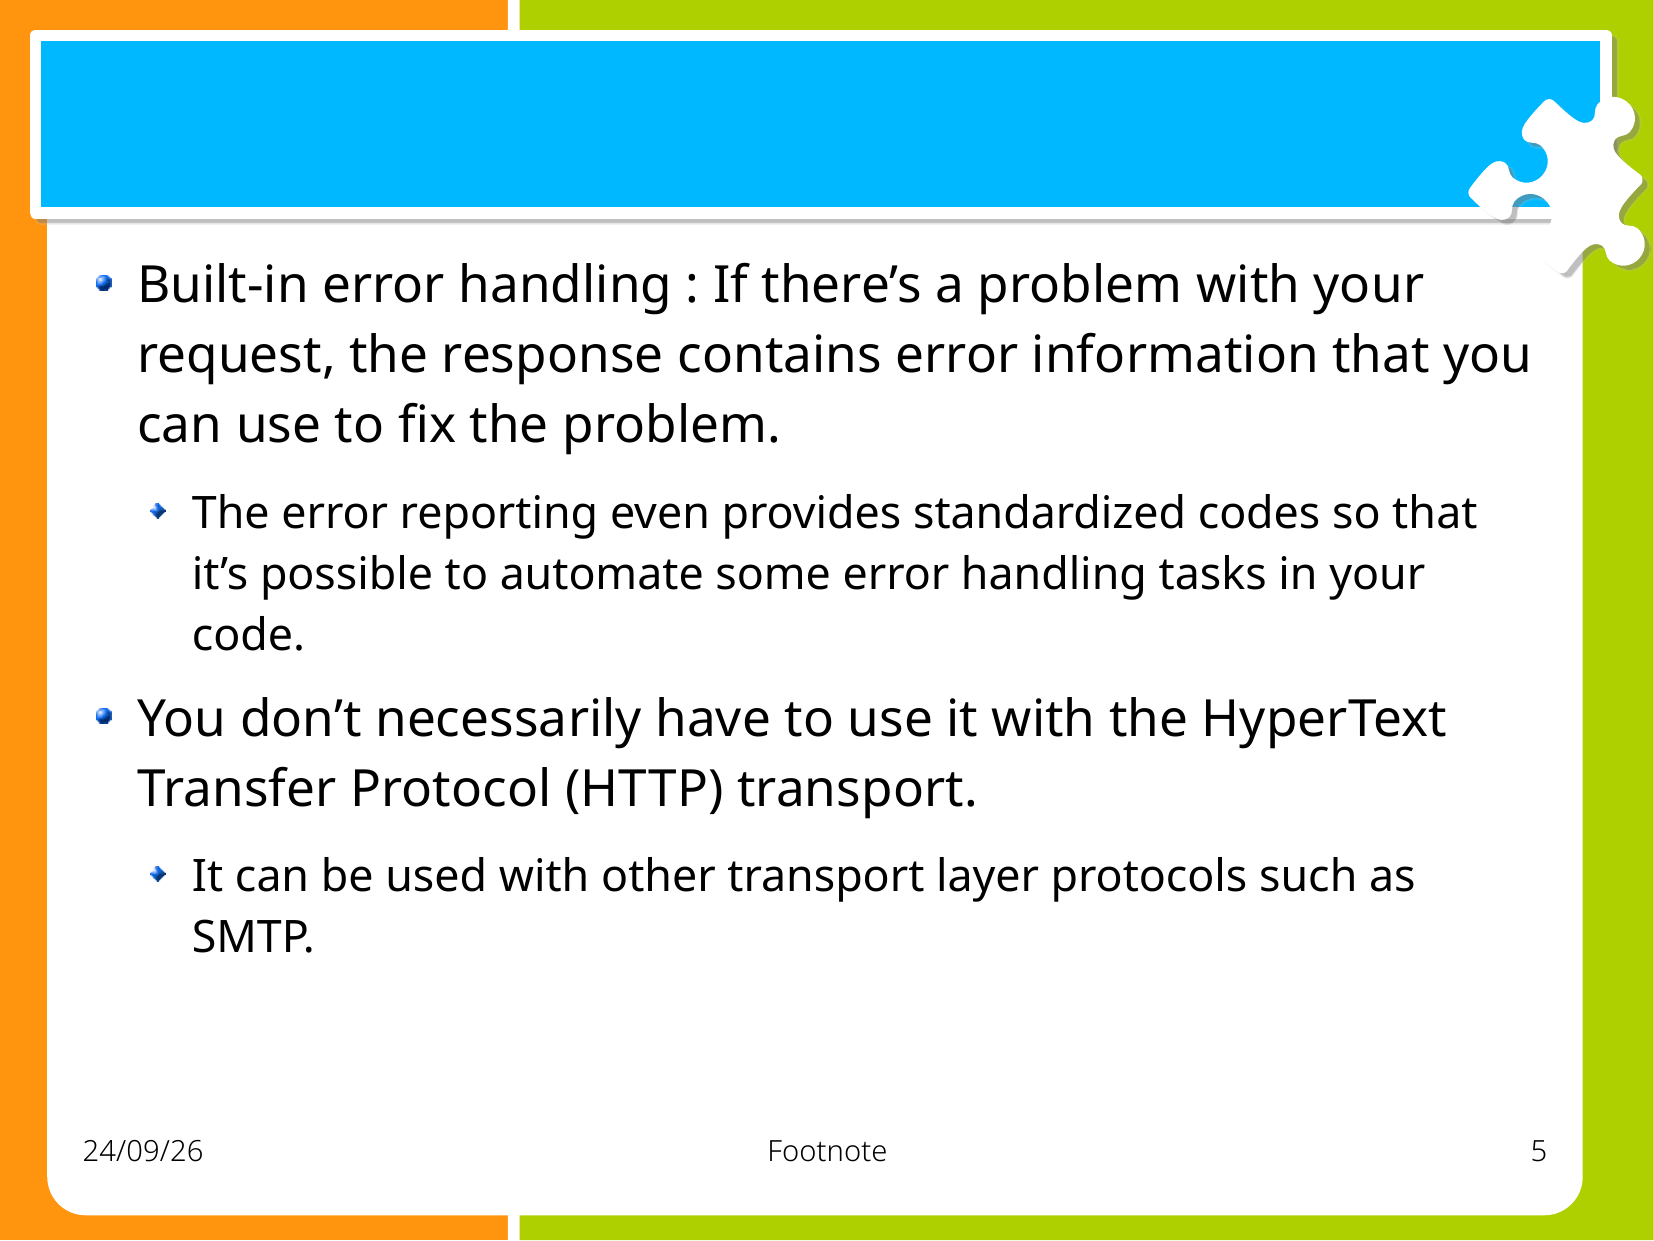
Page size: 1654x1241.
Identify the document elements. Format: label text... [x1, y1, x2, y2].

list Built-in error handling : If there’s a problem with your request, the response contains error information that you can use to fix the problem. The error reporting even provides standardized codes so that it’s possible to automate some error handling tasks in your code. You don’t necessarily have to use it with the HyperText Transfer Protocol (HTTP) transport. It can be used with other transport layer protocols such as SMTP. [82, 248, 1538, 968]
